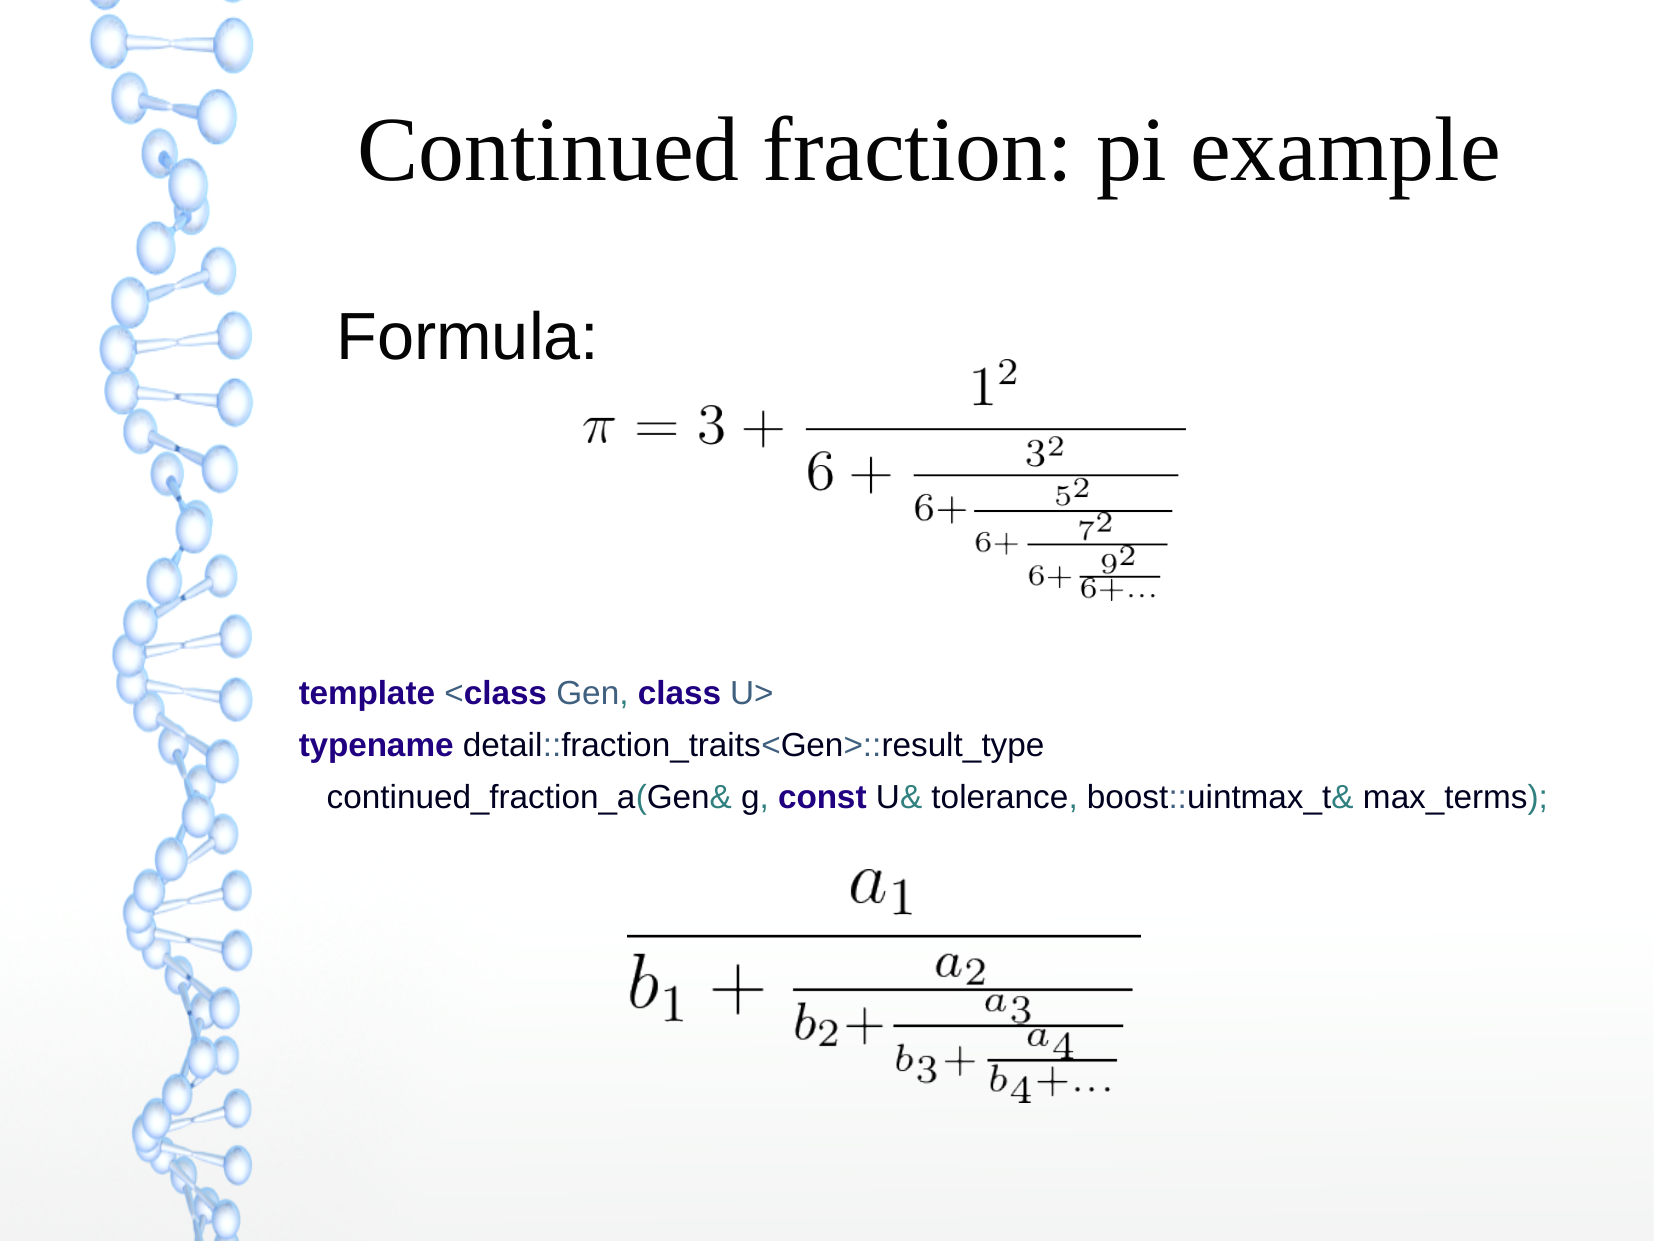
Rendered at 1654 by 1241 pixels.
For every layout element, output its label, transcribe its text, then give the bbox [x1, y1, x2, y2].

list template <class Gen, class U> typename detail::fraction_traits<Gen>::result_type continued_fraction_a(Gen& g, const U& tolerance, boost::uintmax_t& max_terms); [298, 674, 1628, 1018]
picture [0, 0, 1654, 1241]
list Formula: [265, 299, 1595, 643]
title Continued fraction: pi example [265, 47, 1595, 252]
